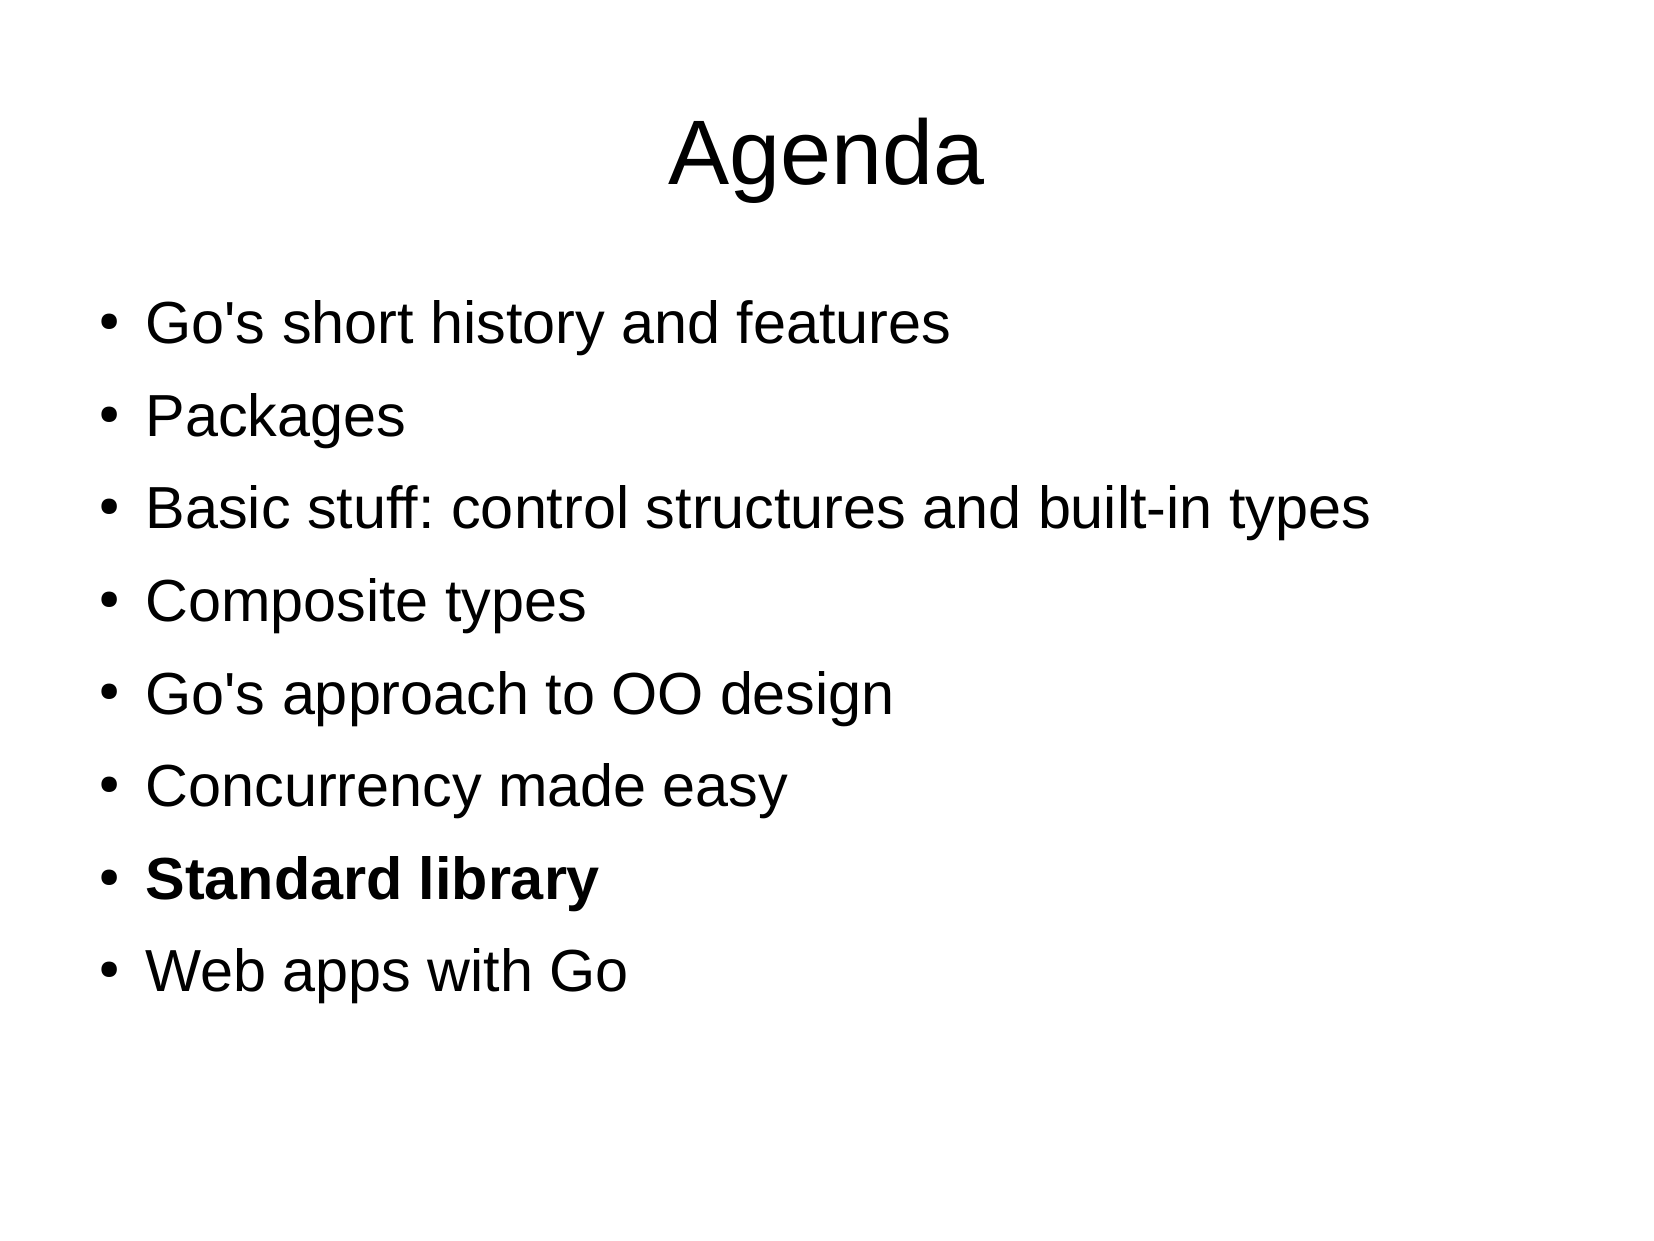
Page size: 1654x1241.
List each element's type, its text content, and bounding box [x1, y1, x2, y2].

list Go's short history and features Packages Basic stuff: control structures and built-in types Composite types Go's approach to OO design Concurrency made easy Standard library Web apps with Go [82, 290, 1571, 1010]
title Agenda [82, 49, 1571, 257]
